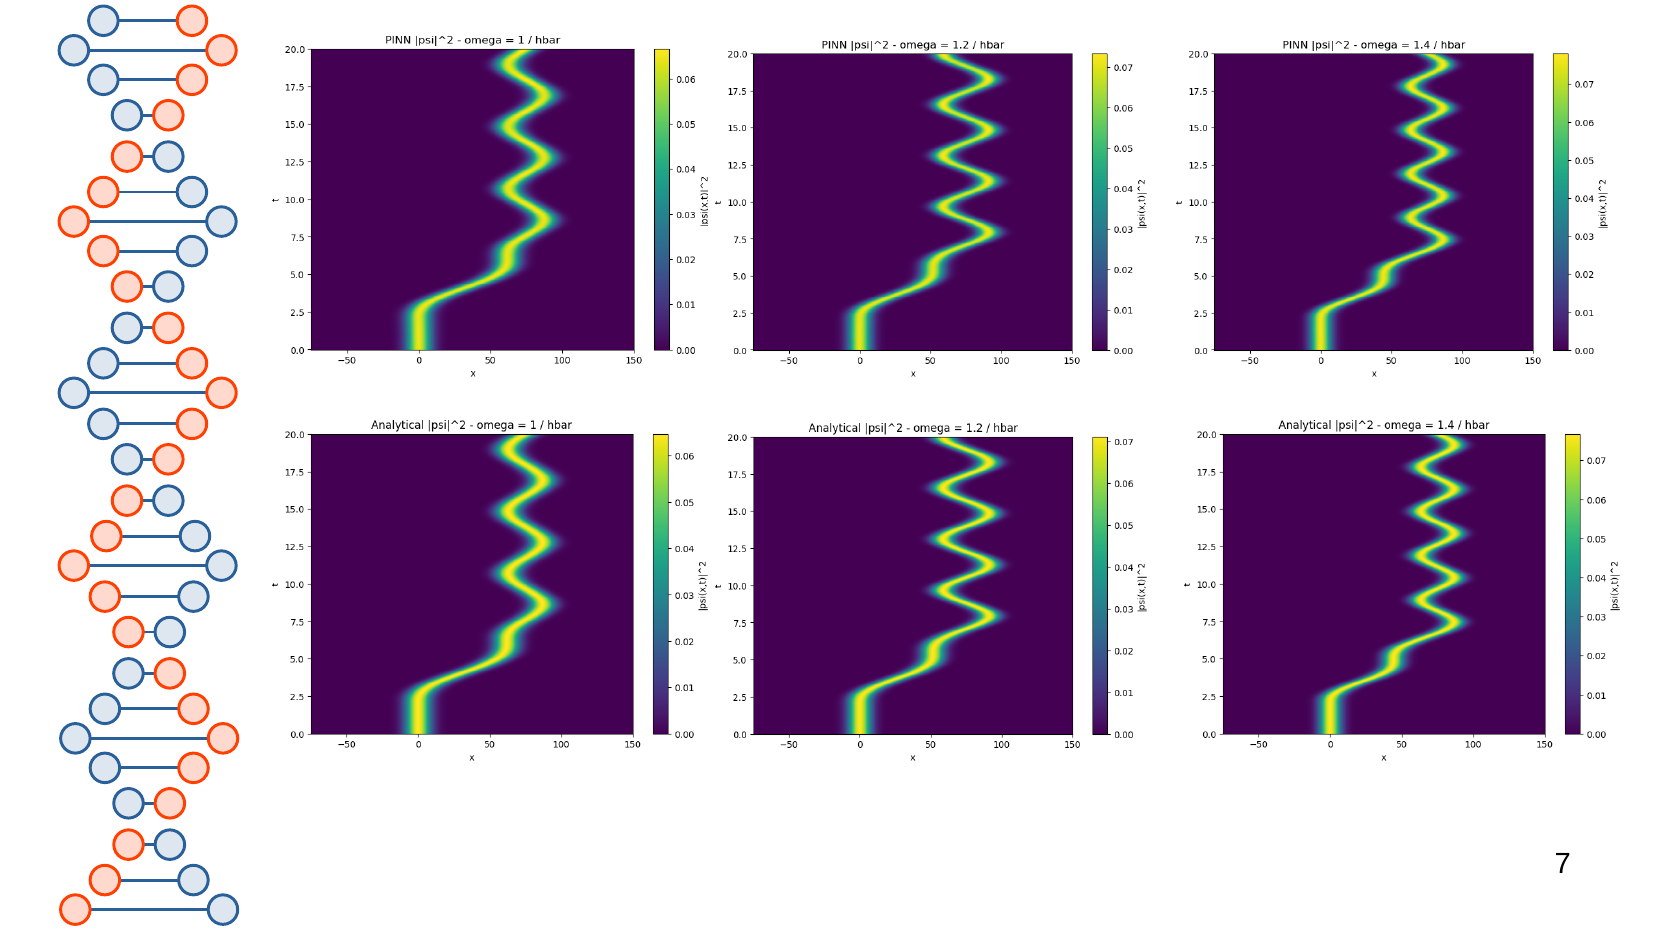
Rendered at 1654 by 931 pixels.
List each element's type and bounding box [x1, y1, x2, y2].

picture [1177, 413, 1625, 768]
picture [265, 29, 1152, 384]
picture [265, 413, 1152, 768]
picture [1169, 34, 1613, 384]
